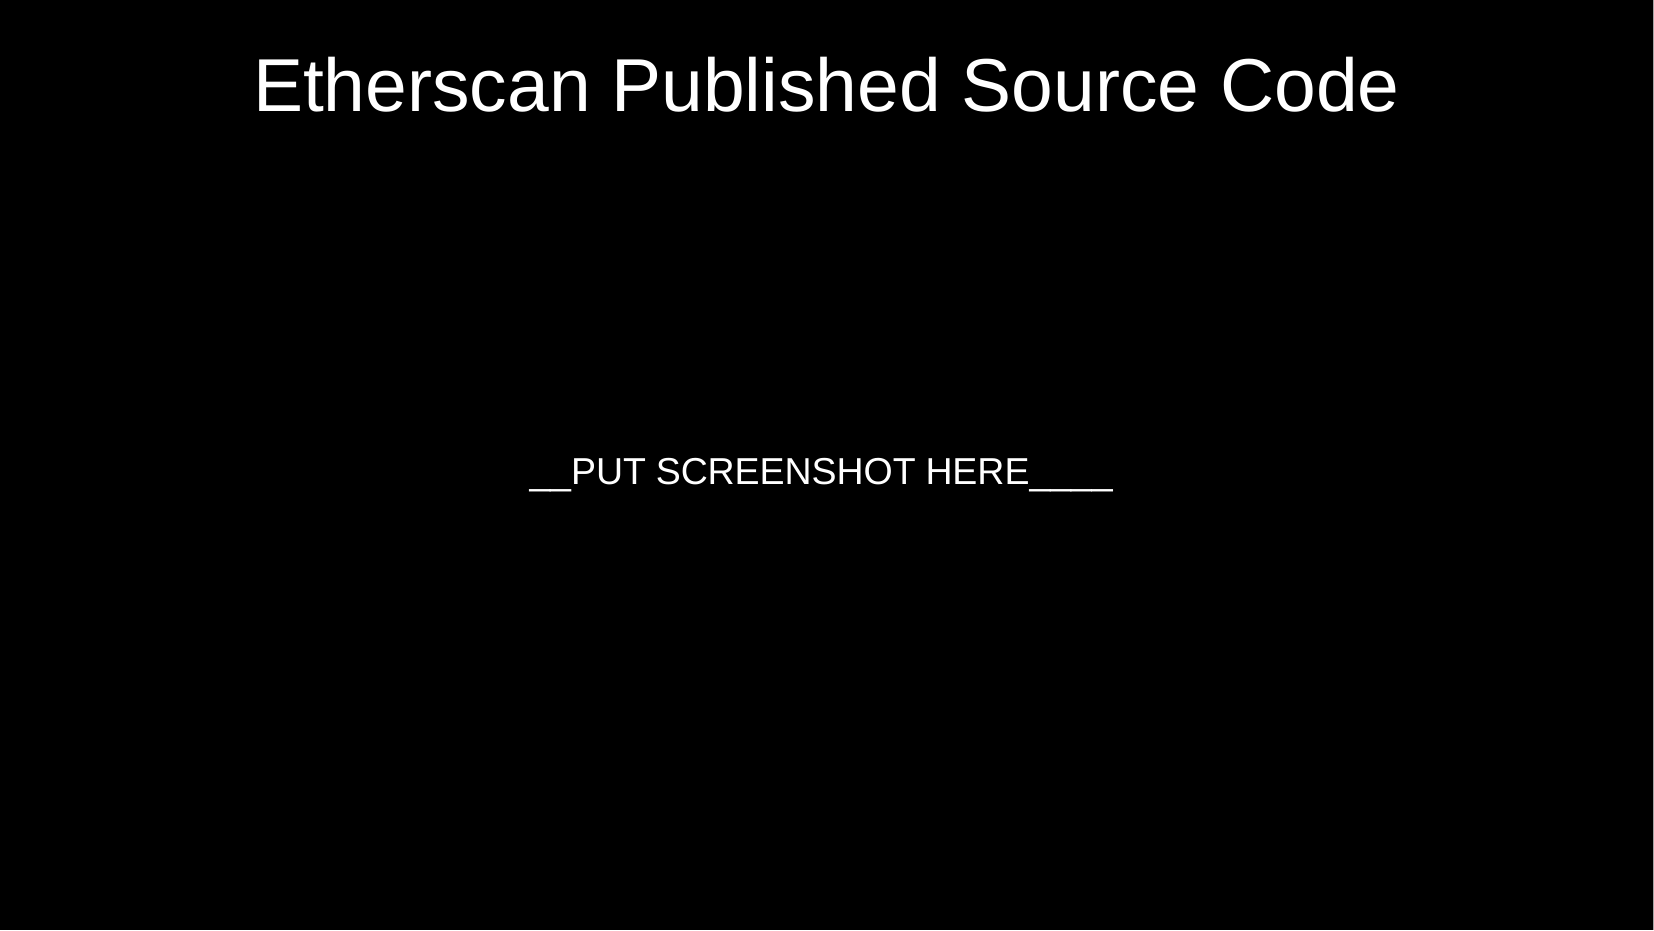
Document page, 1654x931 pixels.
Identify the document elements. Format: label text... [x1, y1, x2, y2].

text_box __PUT SCREENSHOT HERE____ [0, 442, 1648, 542]
text_box Etherscan Published Source Code [0, 36, 1654, 136]
